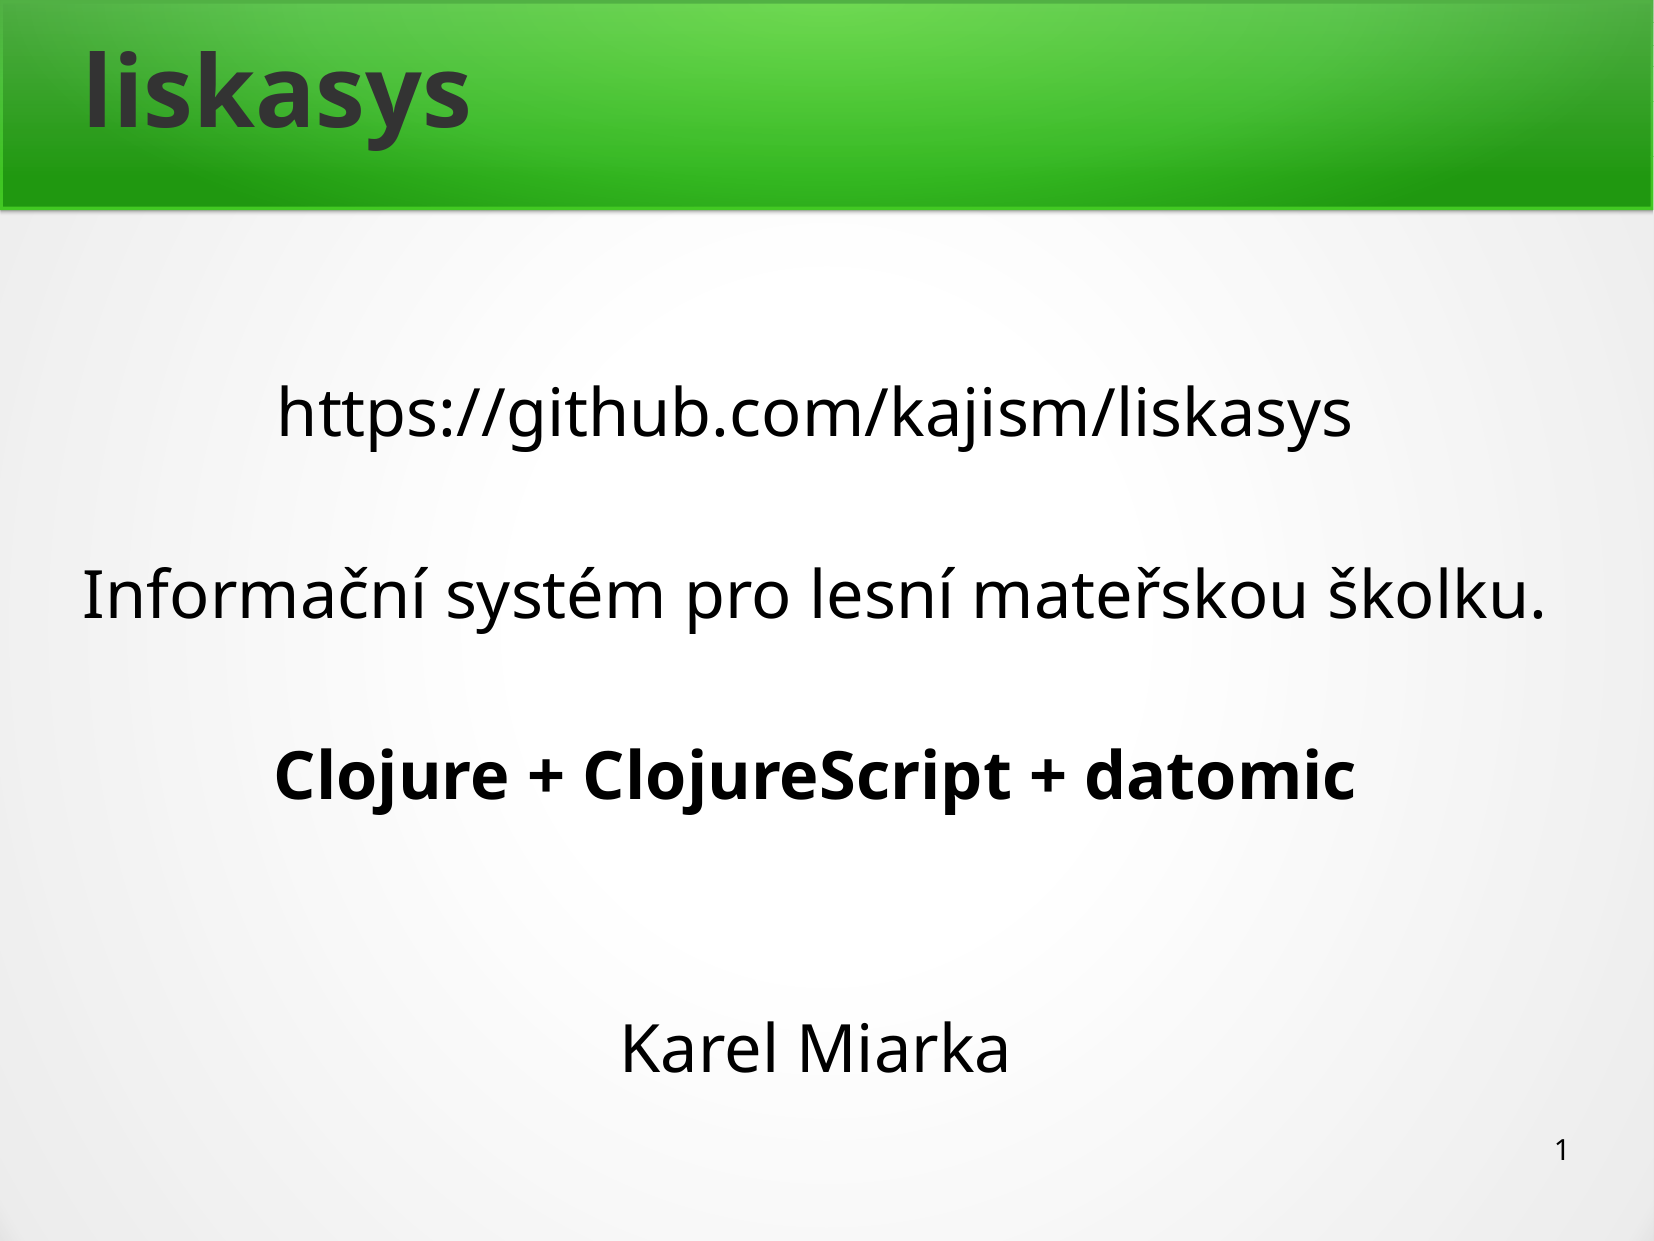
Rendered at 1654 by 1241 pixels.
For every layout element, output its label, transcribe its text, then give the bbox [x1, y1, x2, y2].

subtitle https://github.com/kajism/liskasys Informační systém pro lesní mateřskou školku. Clojure + ClojureScript + datomic Karel Miarka [71, 354, 1561, 1103]
title liskasys [82, 35, 1571, 142]
